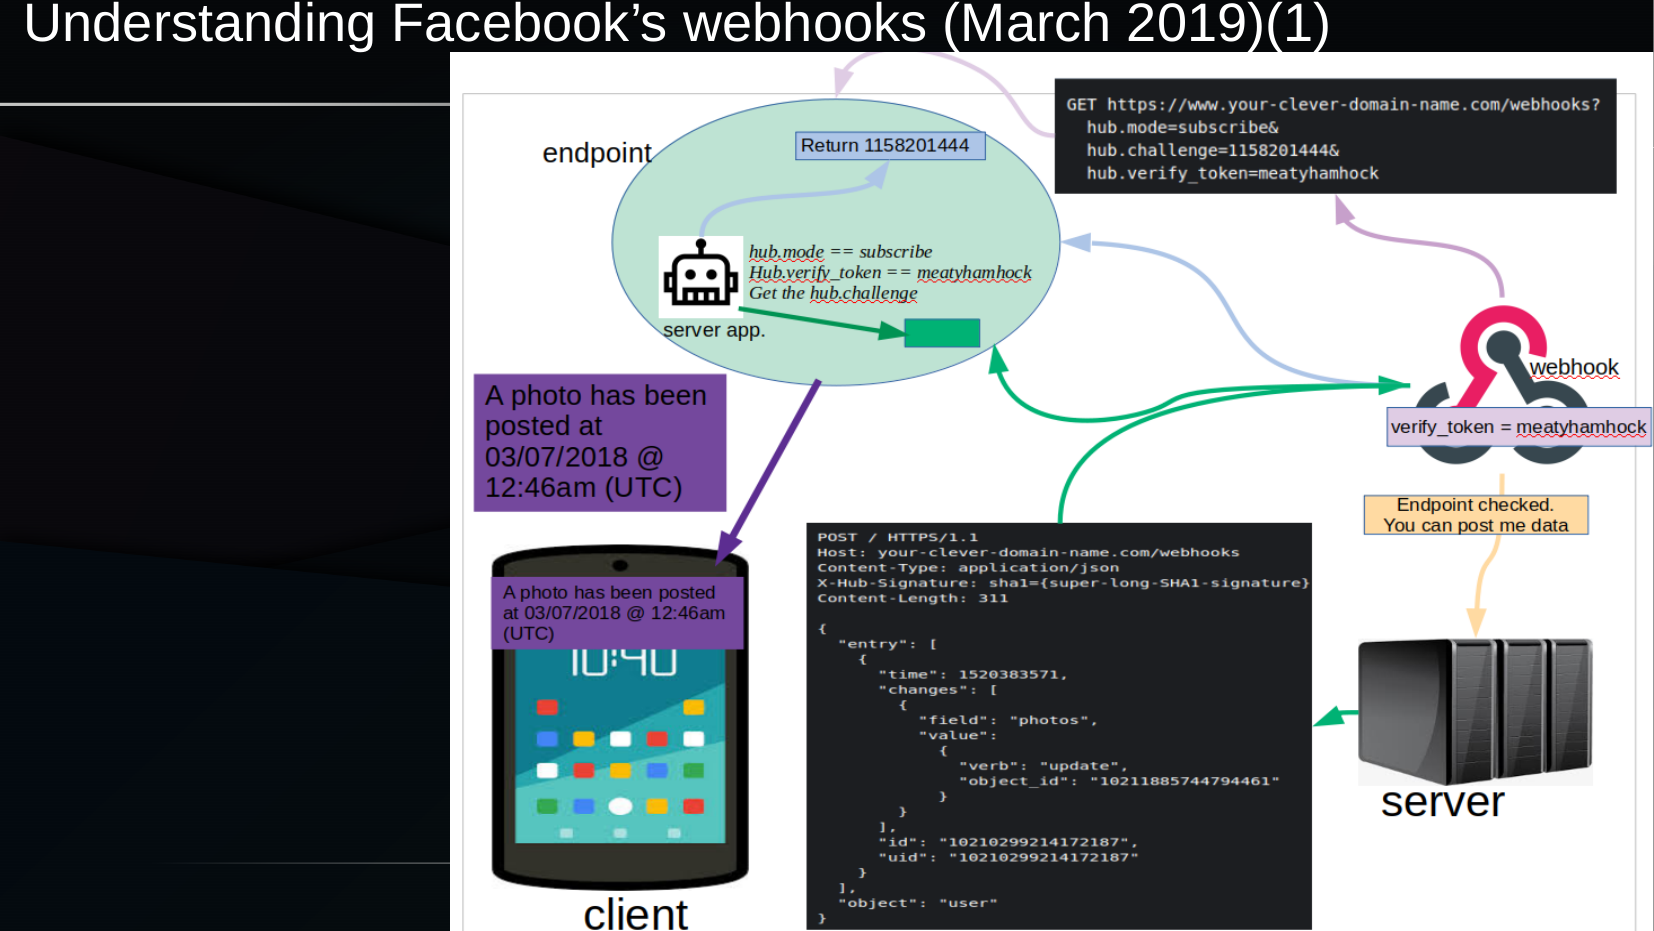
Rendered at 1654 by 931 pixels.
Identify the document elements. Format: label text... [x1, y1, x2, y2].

title Understanding Facebook’s webhooks (March 2019)(1) [23, 0, 1589, 53]
picture [0, 0, 1654, 931]
